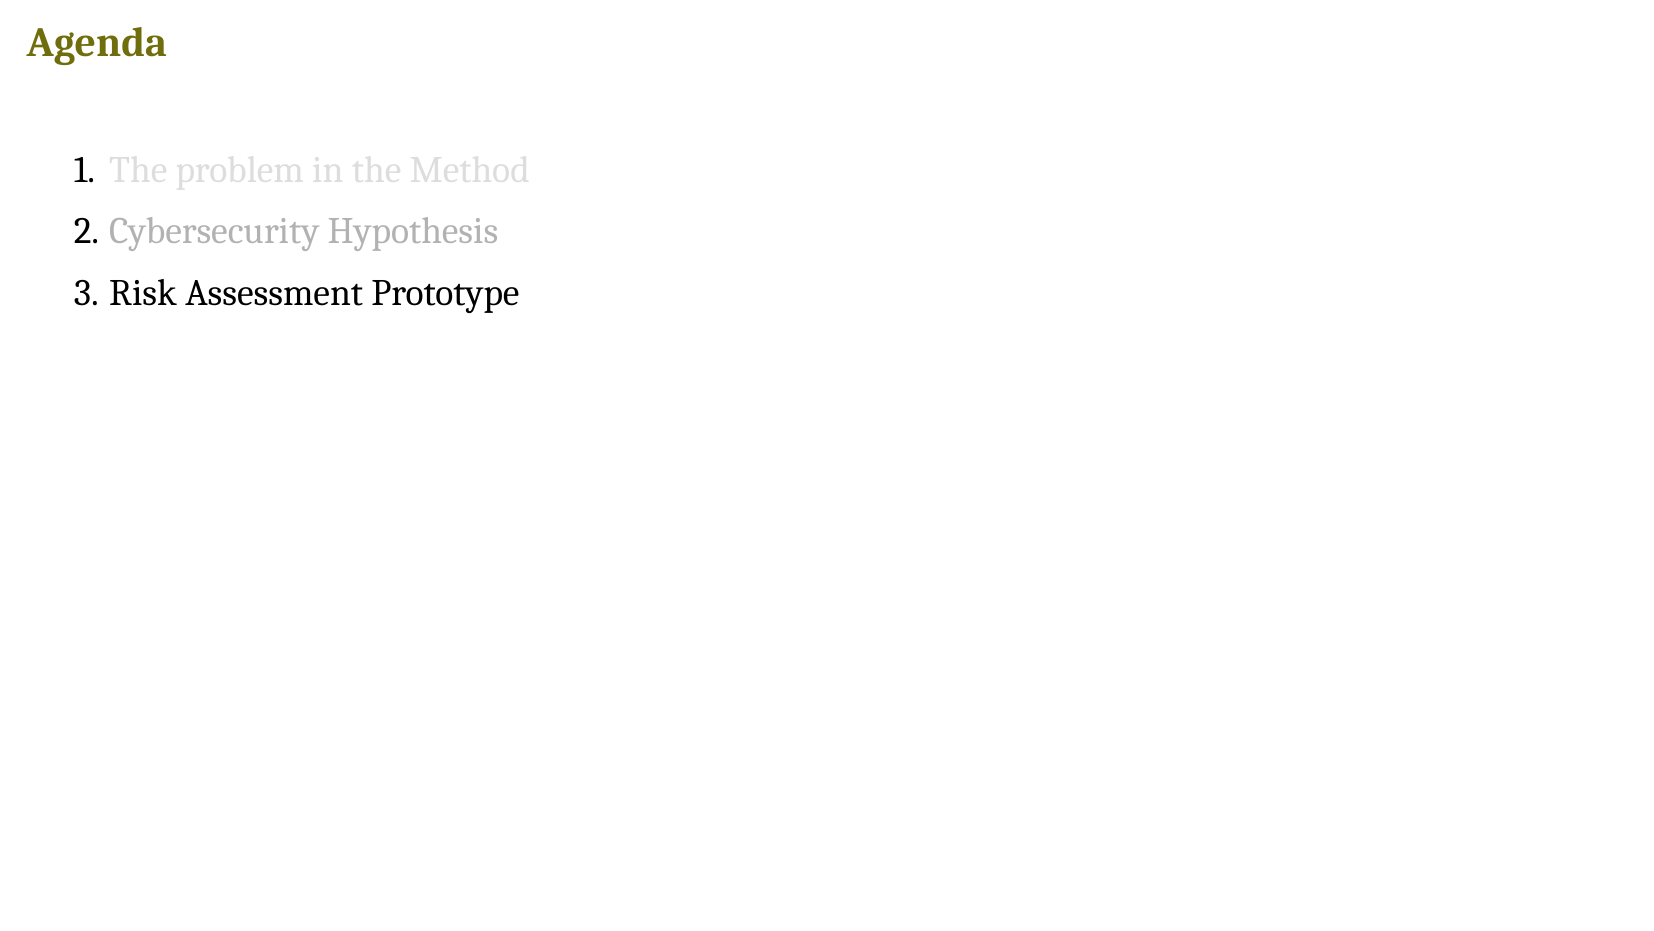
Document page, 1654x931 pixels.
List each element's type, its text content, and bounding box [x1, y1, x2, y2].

text_box The problem in the Method Cybersecurity Hypothesis Risk Assessment Prototype [59, 141, 566, 386]
text_box Agenda [11, 12, 768, 83]
